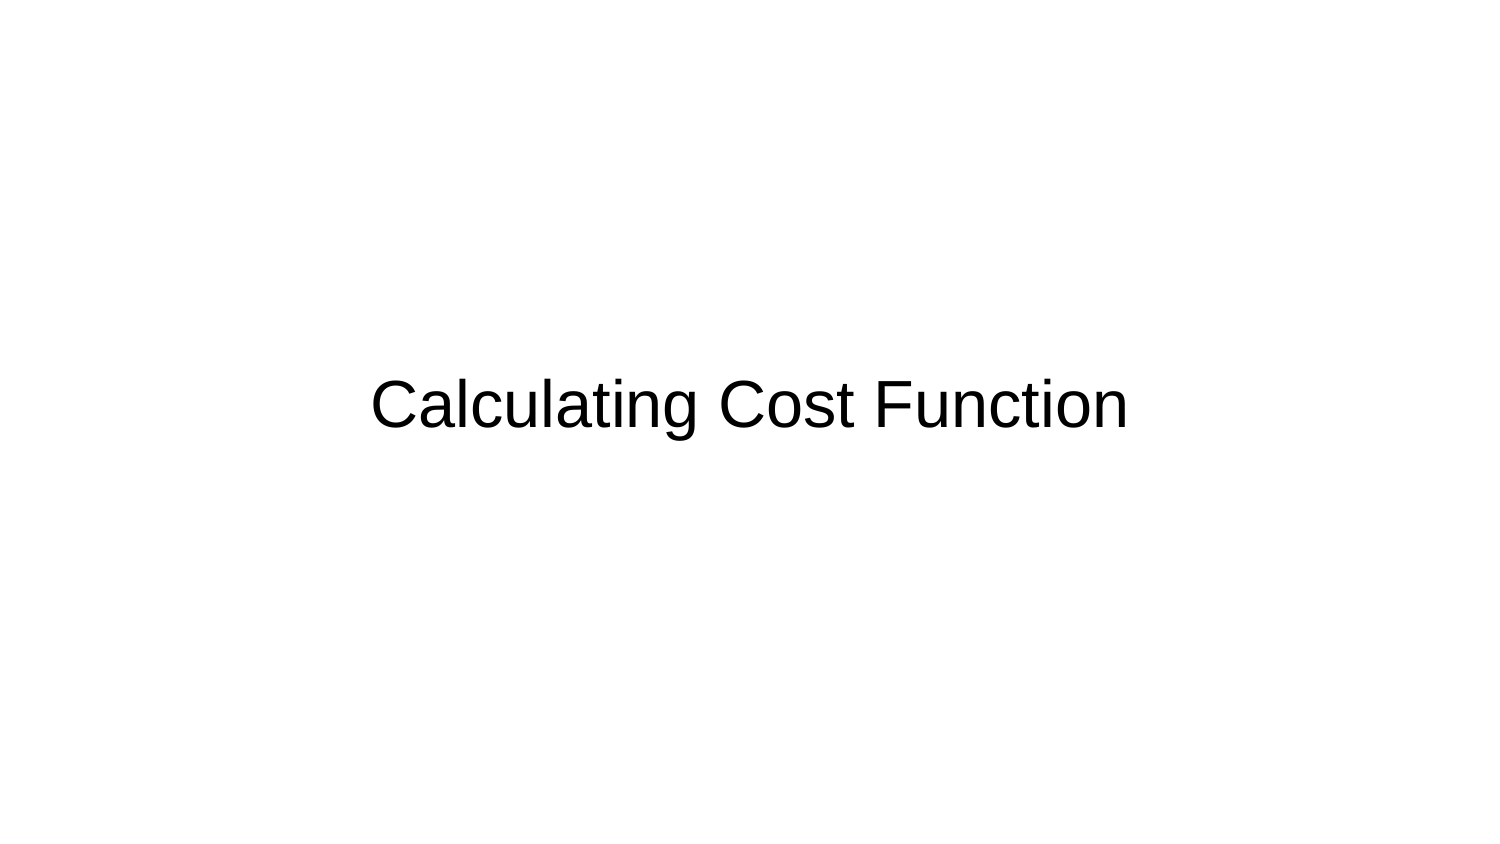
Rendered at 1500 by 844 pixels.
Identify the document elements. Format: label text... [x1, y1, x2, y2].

subtitle Calculating Cost Function [51, 122, 1449, 687]
